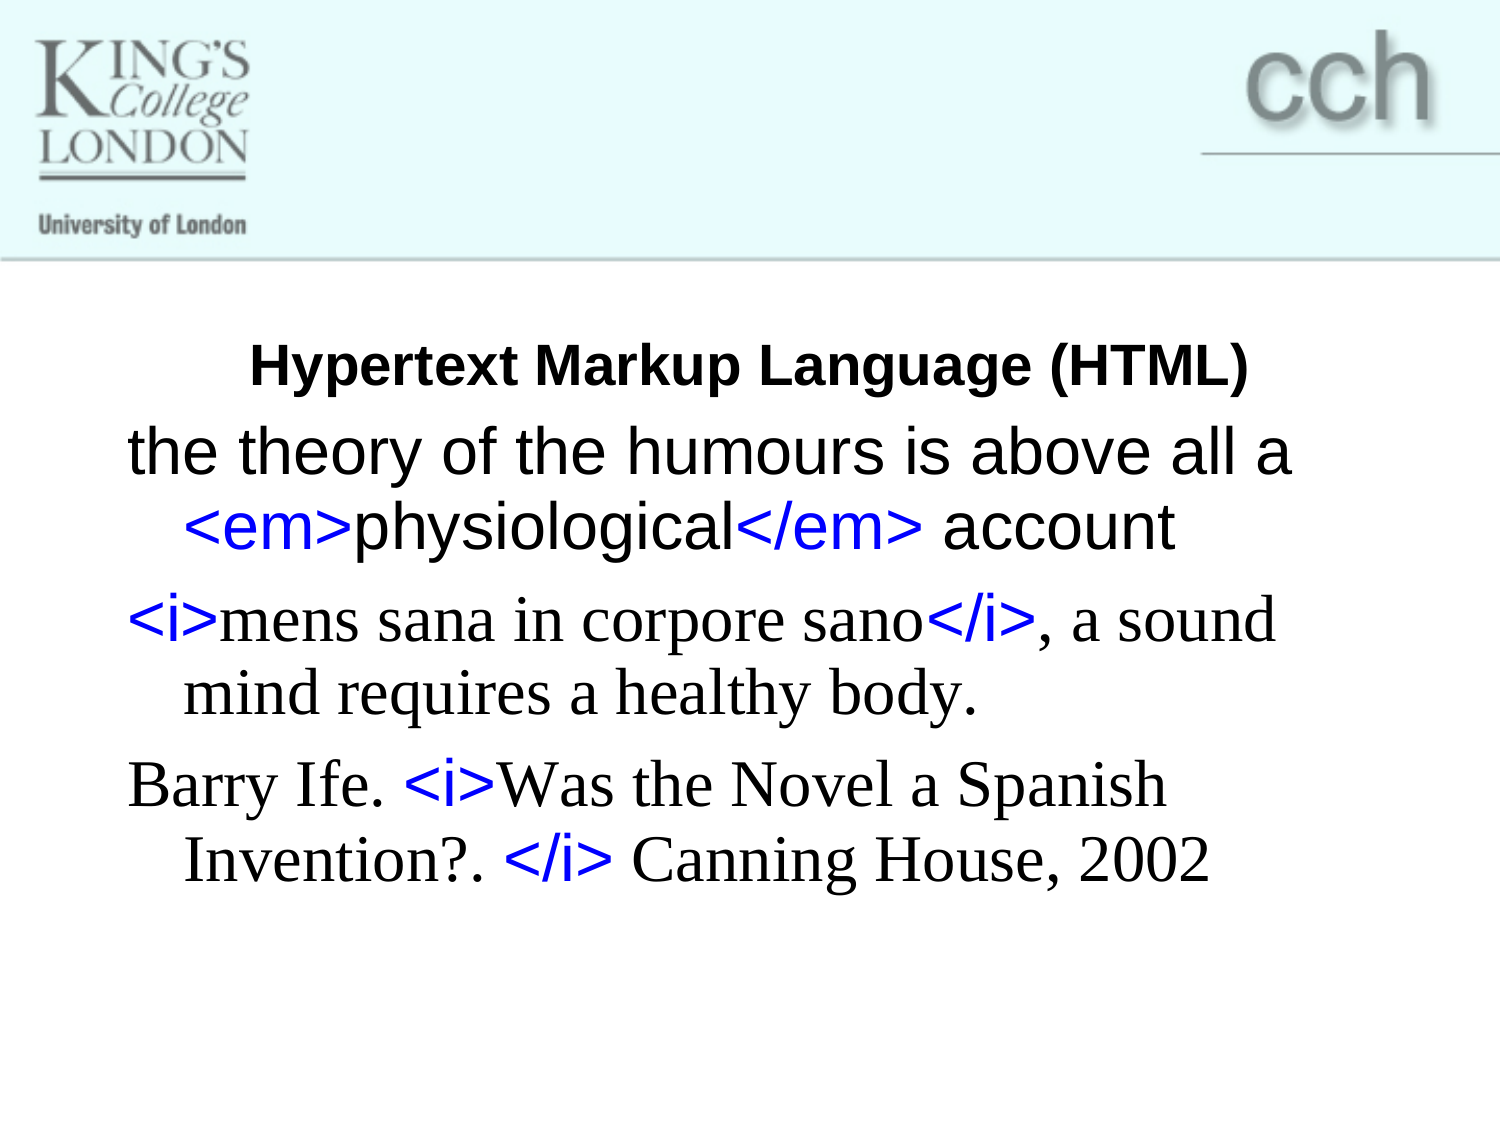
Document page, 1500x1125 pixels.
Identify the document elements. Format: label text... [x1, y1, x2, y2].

list Hypertext Markup Language (HTML) the theory of the humours is above all a <em>physiological</em> account <i>mens sana in corpore sano</i>, a sound mind requires a healthy body. Barry Ife. <i>Was the Novel a Spanish Invention?. </i> Canning House, 2002 [112, 324, 1388, 1037]
picture [0, 0, 1500, 1125]
